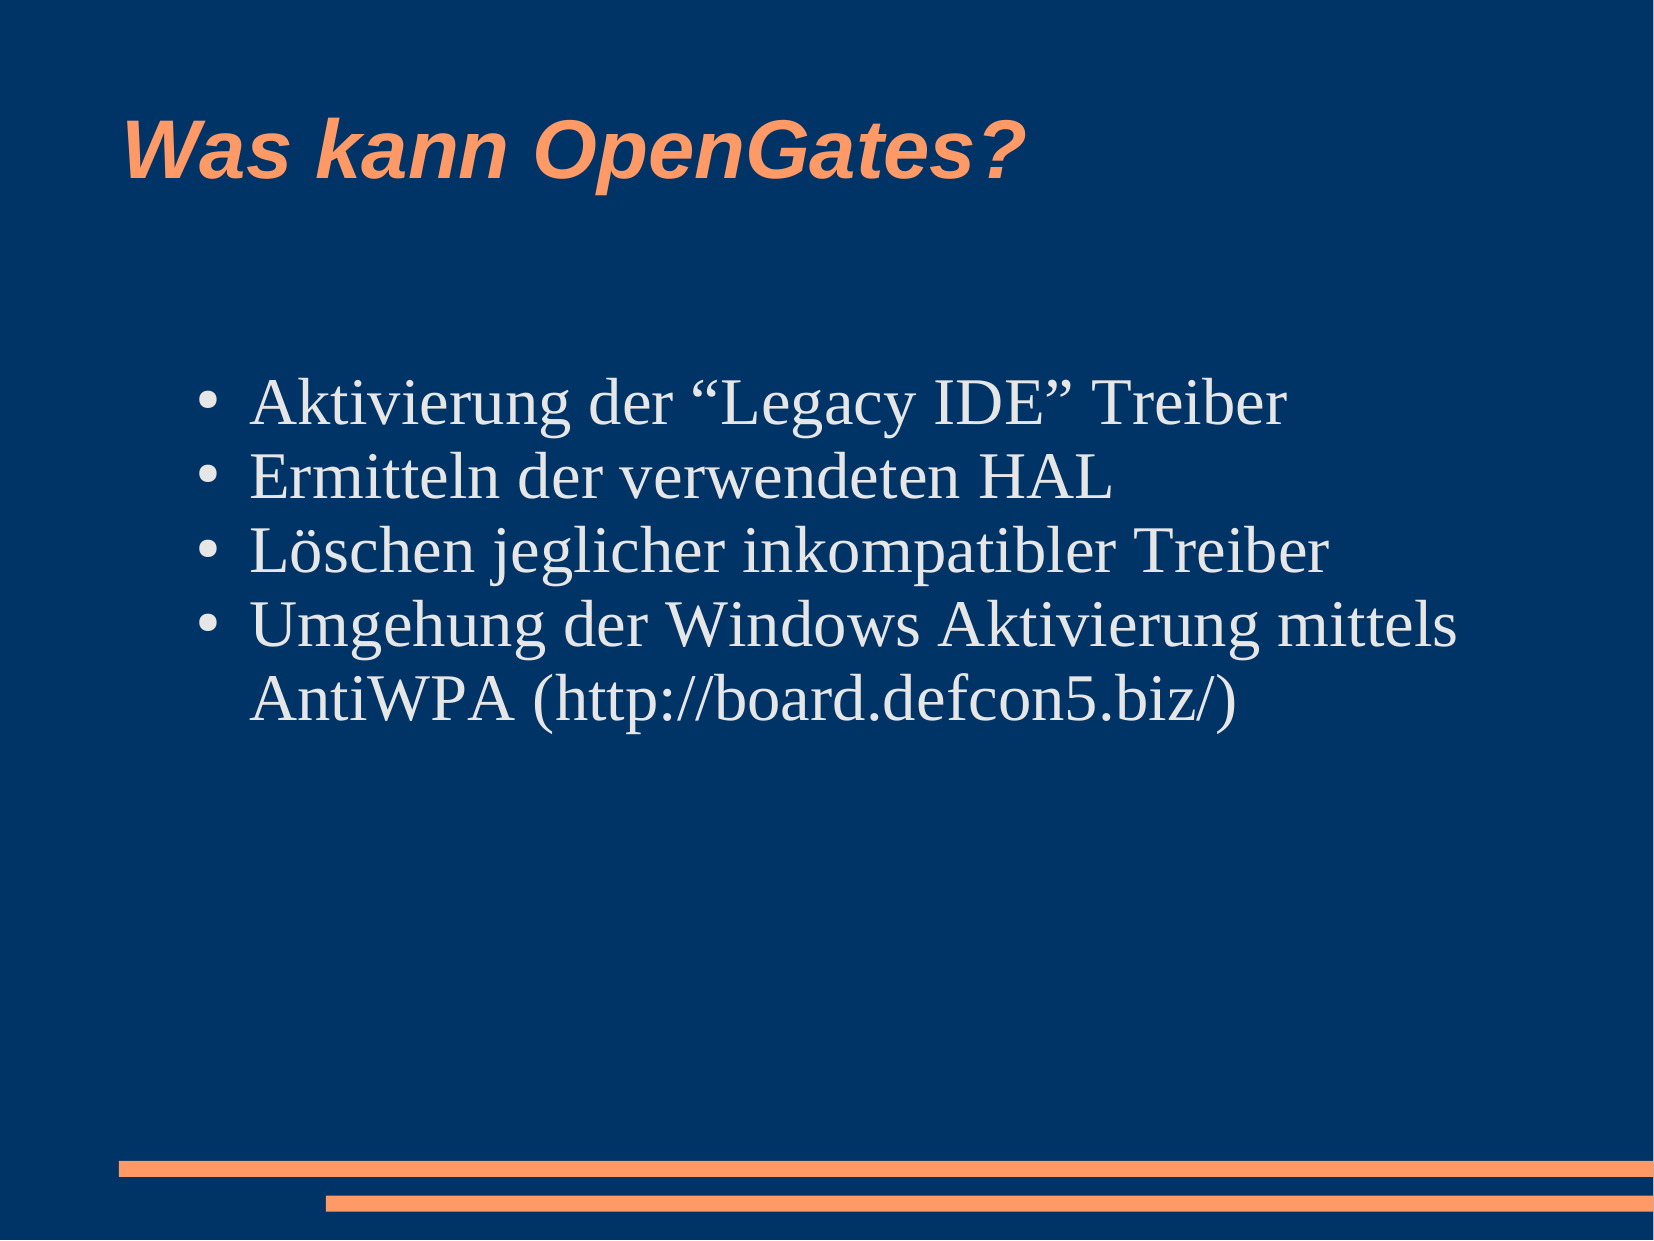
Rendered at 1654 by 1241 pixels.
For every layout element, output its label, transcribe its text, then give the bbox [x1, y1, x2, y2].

list Aktivierung der “Legacy IDE” Treiber Ermitteln der verwendeten HAL Löschen jeglicher inkompatibler Treiber Umgehung der Windows Aktivierung mittels AntiWPA (http://board.defcon5.biz/) [178, 364, 1570, 1147]
title Was kann OpenGates? [121, 46, 1534, 254]
